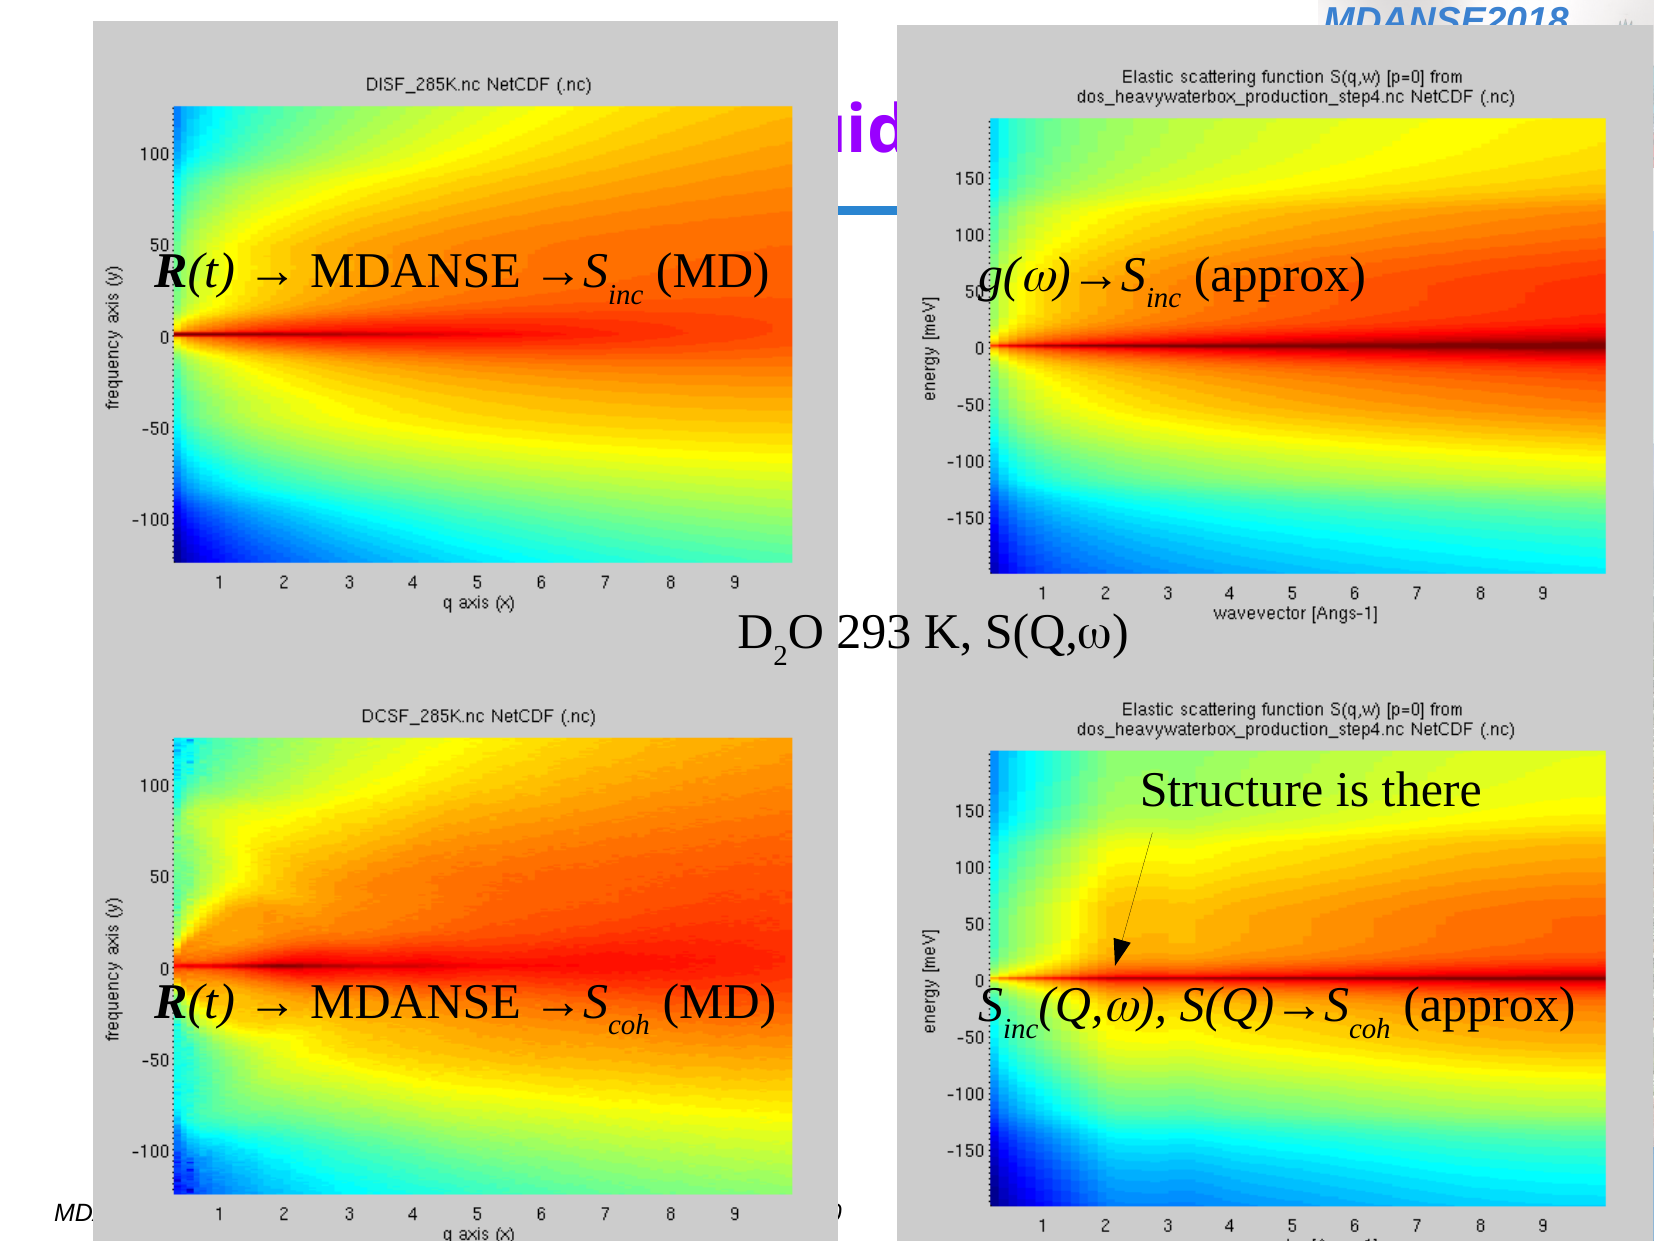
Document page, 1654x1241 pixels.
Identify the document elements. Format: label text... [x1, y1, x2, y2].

picture [897, 25, 1654, 1241]
picture [93, 21, 838, 1241]
title Water (liquid) [82, 49, 93, 203]
title Water (liquid) [838, 49, 897, 203]
text_box Structure is there [1139, 761, 1654, 818]
text_box D2O 293 K, S(Q,w) [737, 604, 1194, 678]
